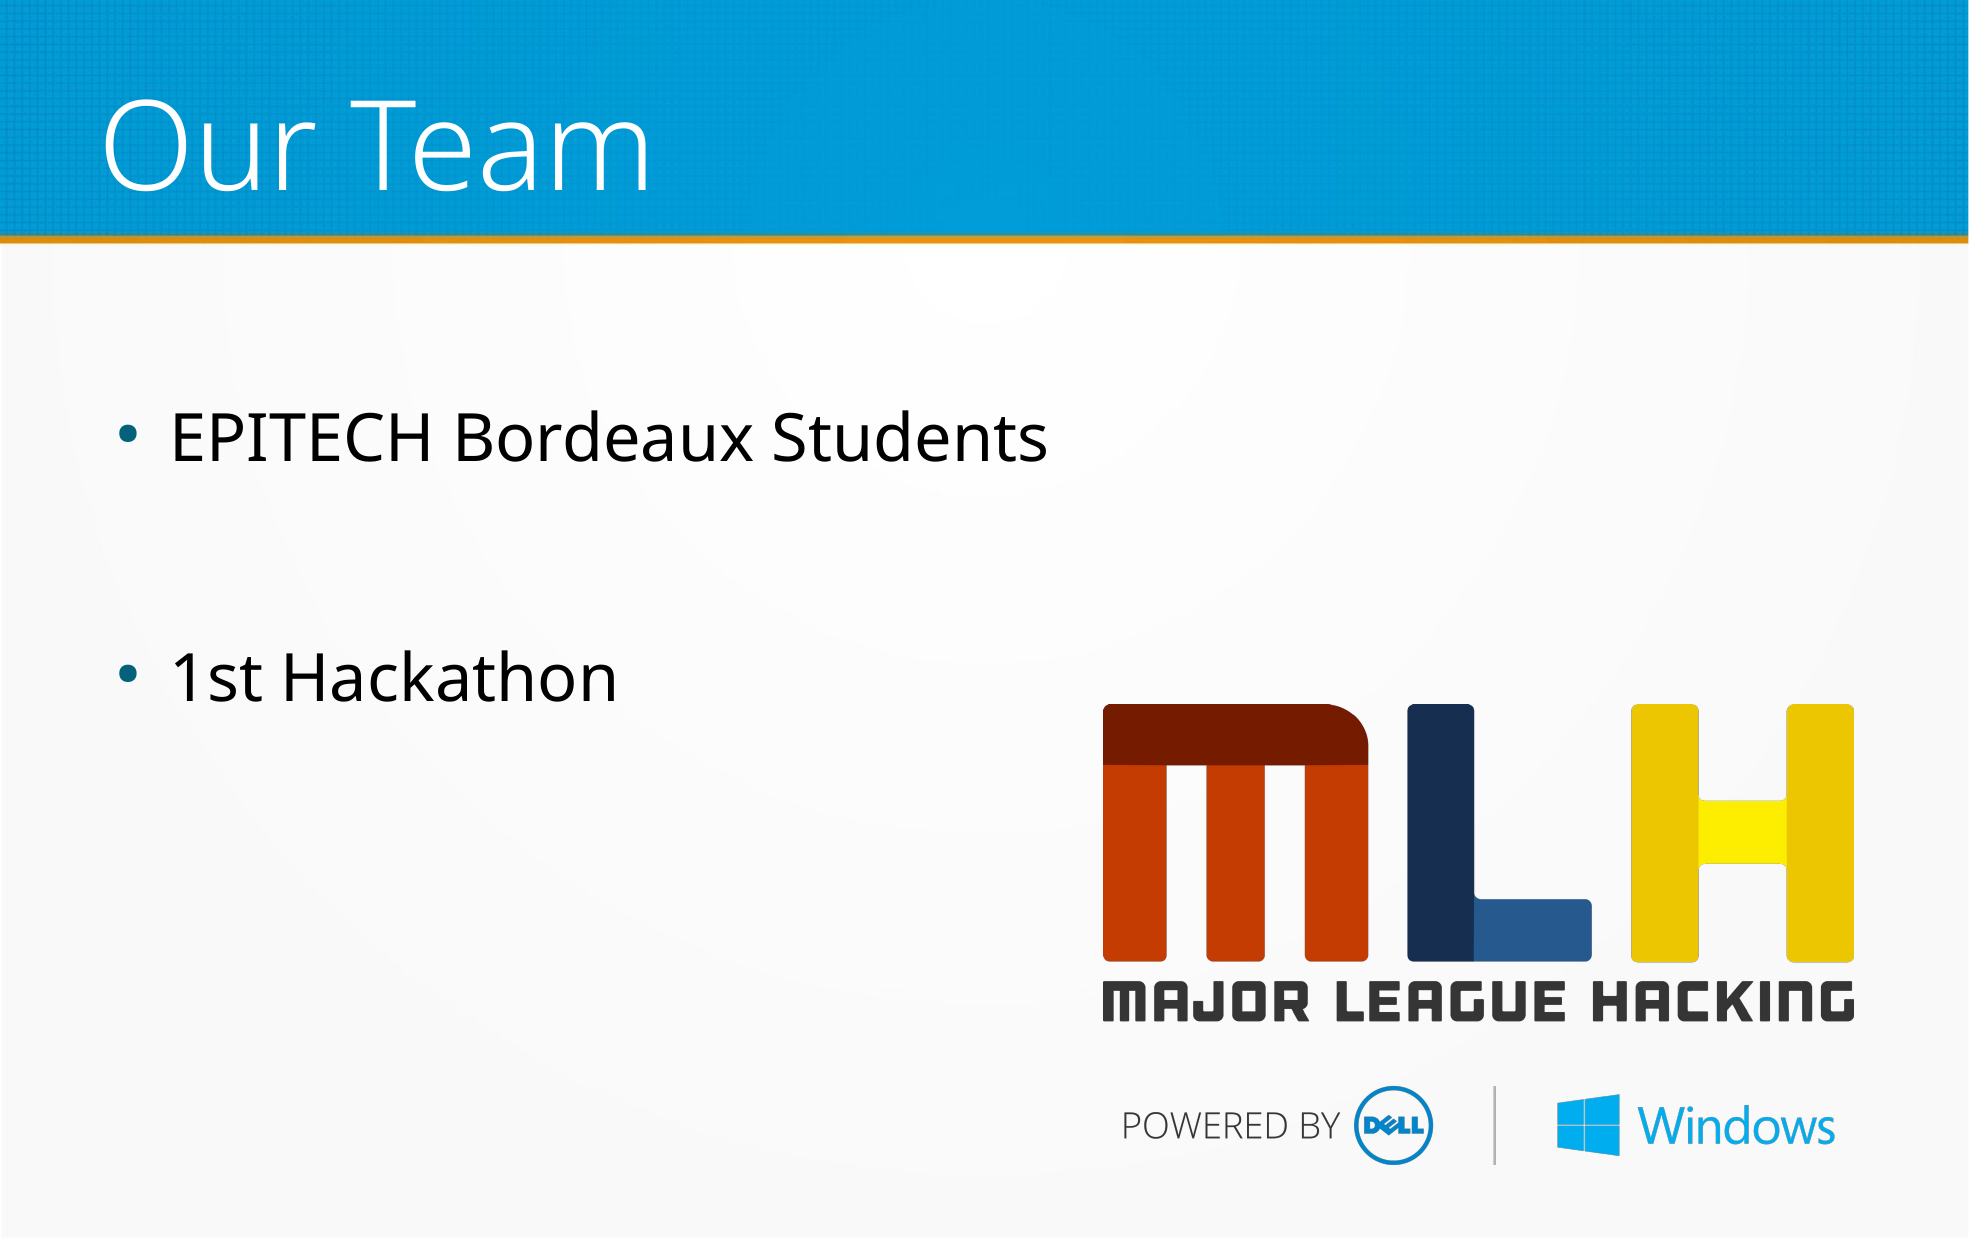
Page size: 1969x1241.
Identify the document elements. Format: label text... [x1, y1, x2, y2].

title Our Team [98, 19, 1870, 227]
picture [0, 233, 1969, 1241]
list EPITECH Bordeaux Students 1st Hackathon [98, 390, 1861, 1156]
